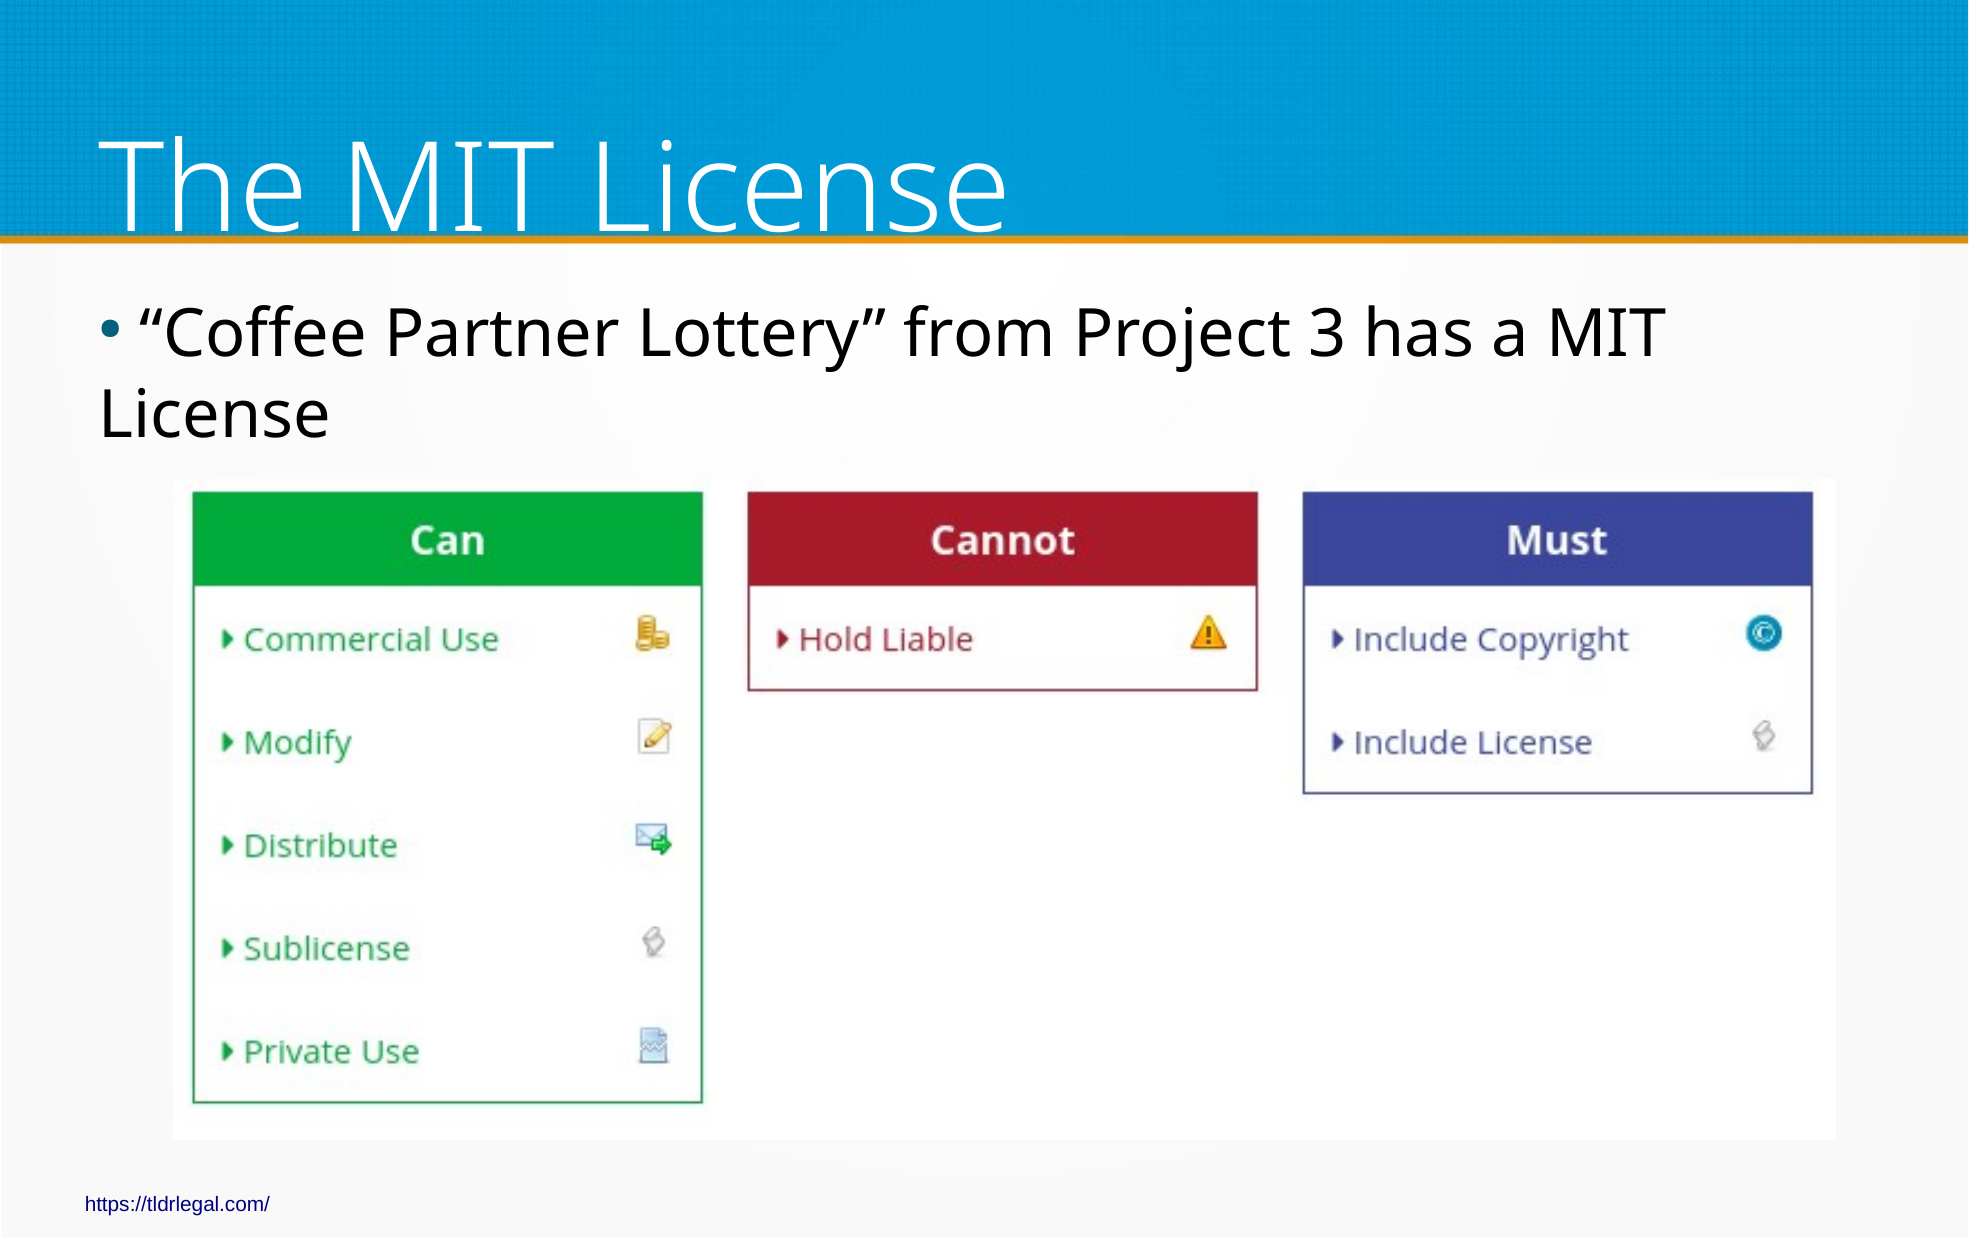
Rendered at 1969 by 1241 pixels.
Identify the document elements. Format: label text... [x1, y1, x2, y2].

title The MIT License [98, 49, 1870, 257]
text_box https://tldrlegal.com/ [70, 1185, 286, 1224]
picture [0, 233, 1969, 1241]
list “Coffee Partner Lottery” from Project 3 has a MIT License [98, 290, 1870, 1156]
